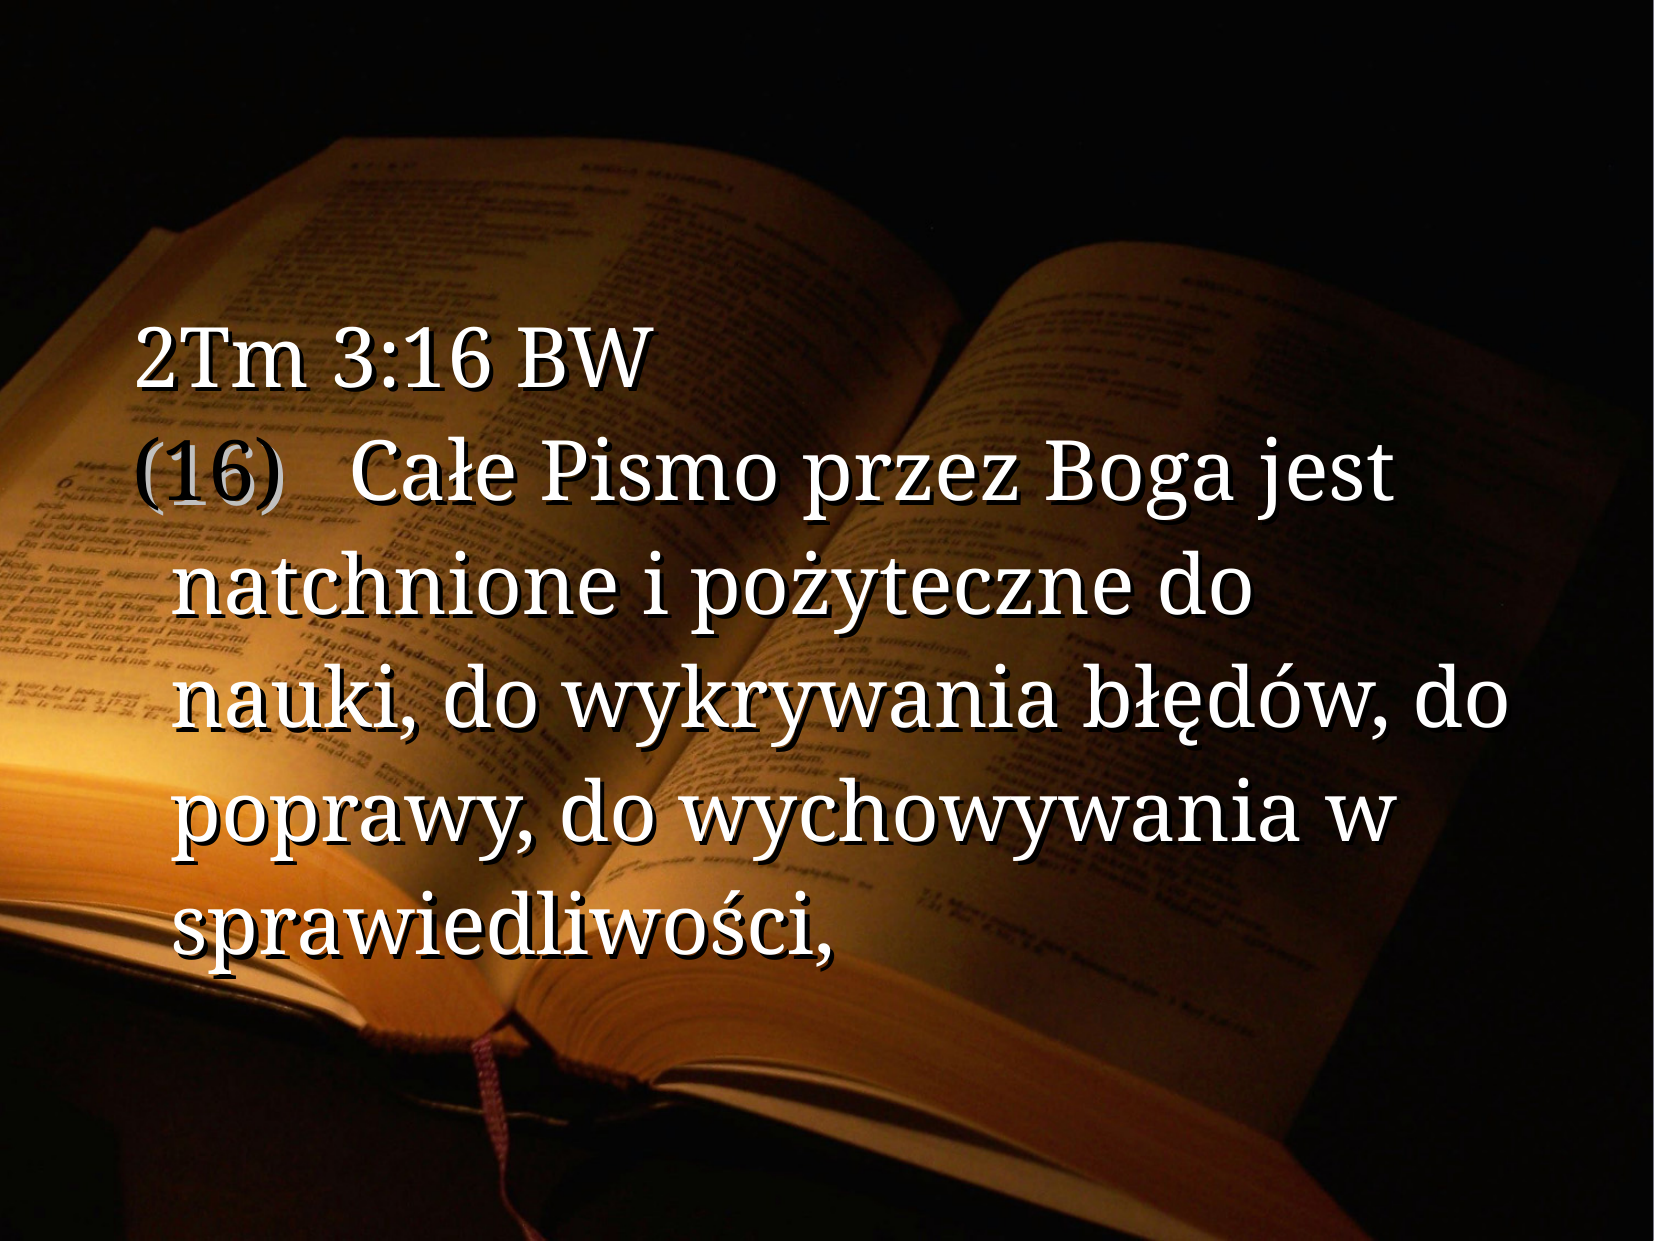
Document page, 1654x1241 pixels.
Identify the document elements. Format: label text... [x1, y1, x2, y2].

picture [0, 0, 1654, 1241]
text_box 2Tm 3:16 BW (16) Całe Pismo przez Boga jest natchnione i pożyteczne do nauki, do wykrywania błędów, do poprawy, do wychowywania w sprawiedliwości, [118, 177, 1536, 1101]
